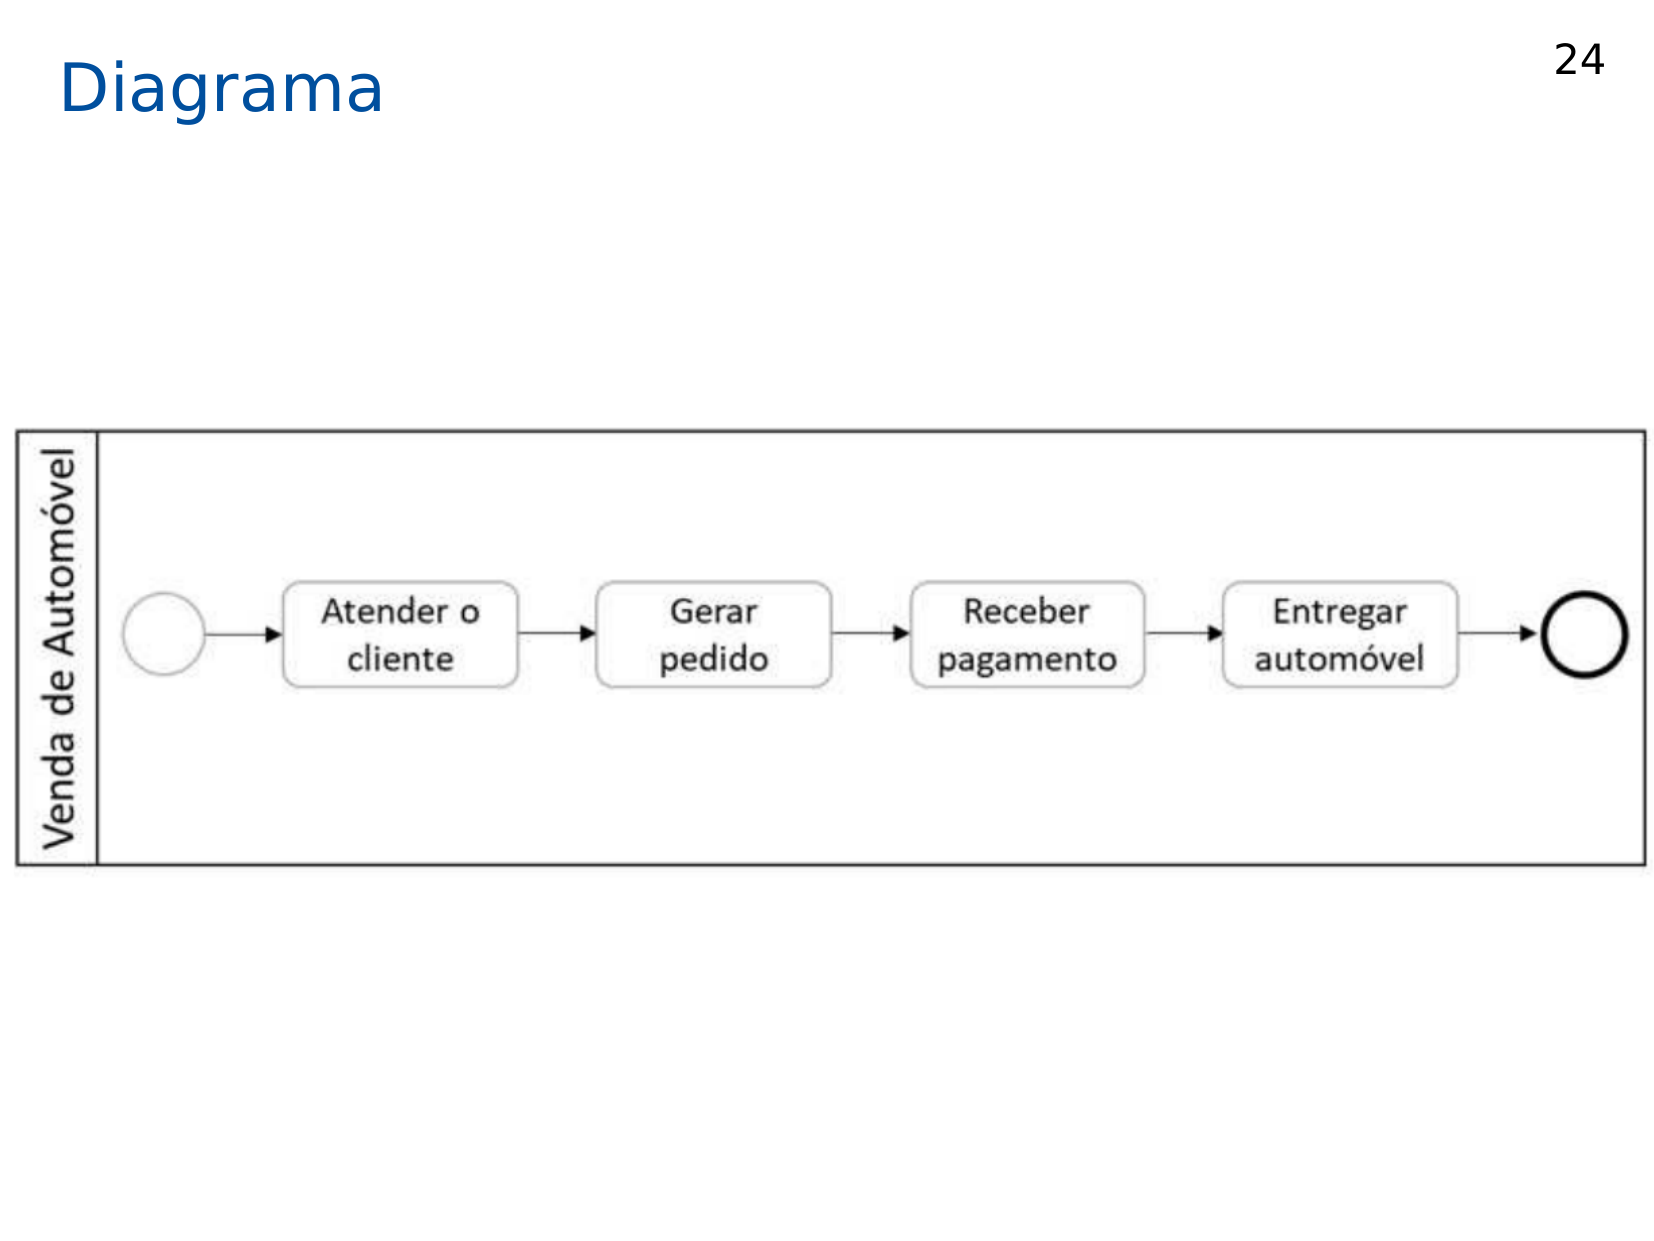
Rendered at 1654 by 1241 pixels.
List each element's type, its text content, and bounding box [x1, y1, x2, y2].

picture [13, 416, 1654, 882]
title Diagrama [59, 29, 1506, 148]
